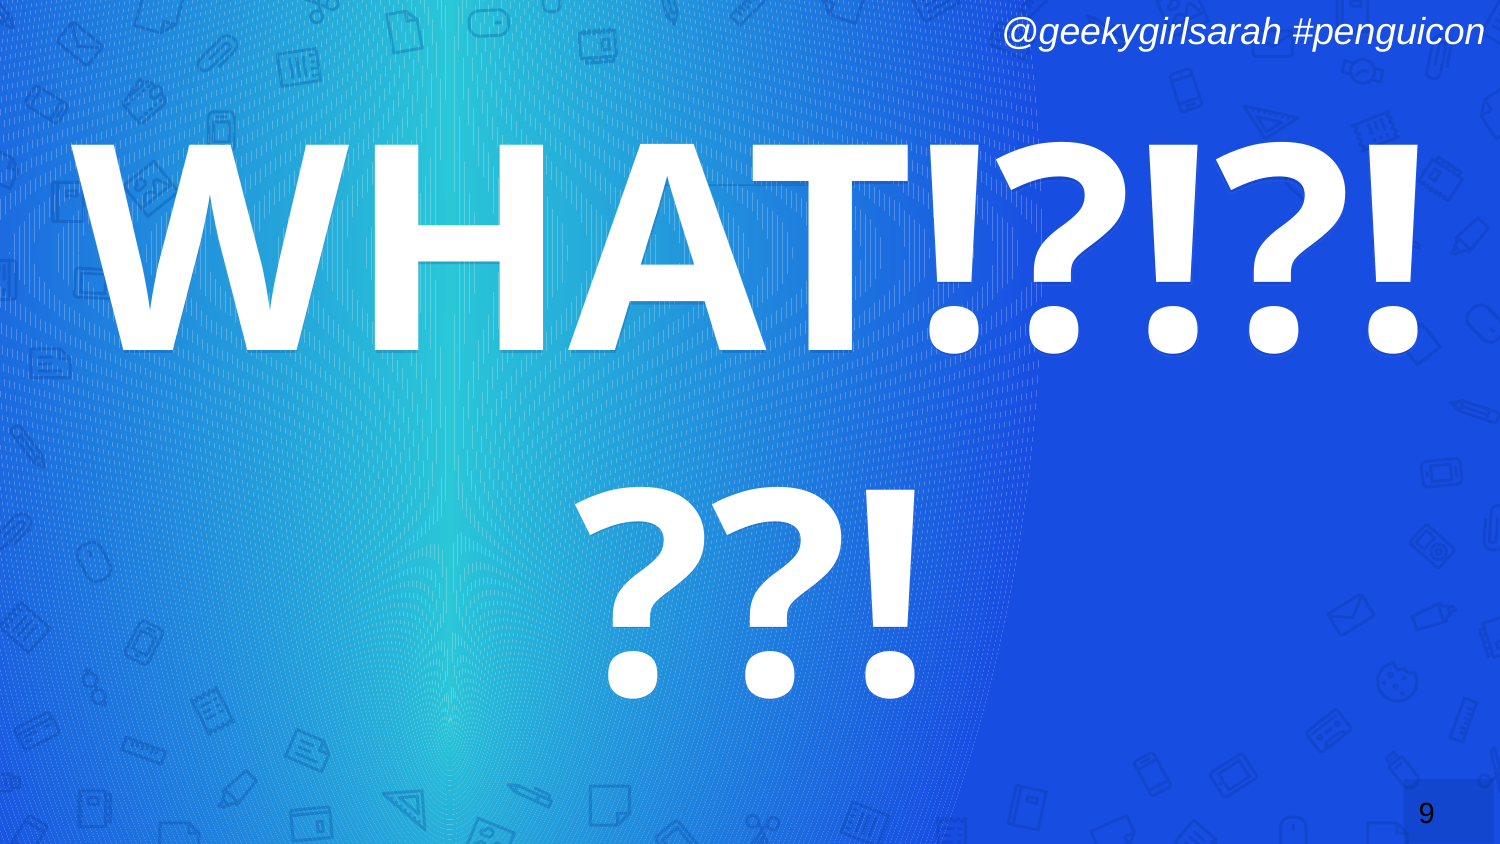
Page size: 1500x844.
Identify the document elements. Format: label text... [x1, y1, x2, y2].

slide_number <number> [1403, 779, 1494, 844]
list WHAT!?!?!??! [0, 37, 1494, 780]
